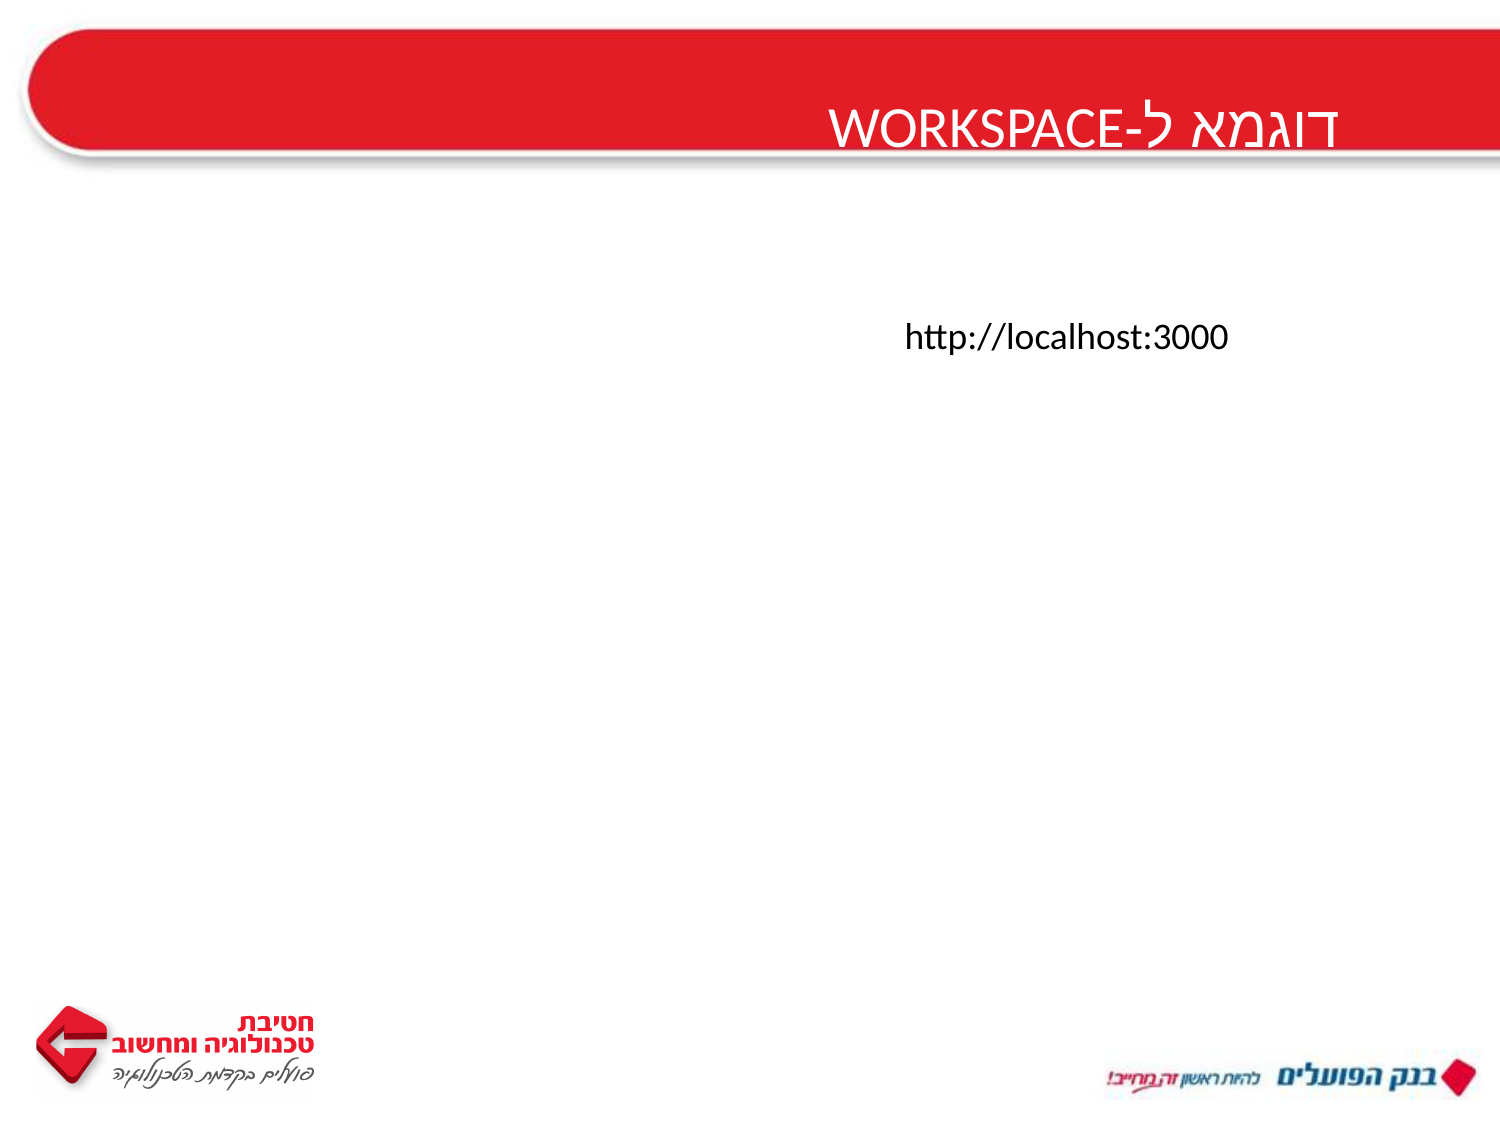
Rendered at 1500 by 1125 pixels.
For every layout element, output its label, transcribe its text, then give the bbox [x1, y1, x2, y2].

text_box http://localhost:3000 [889, 304, 1250, 366]
text_box דוגמא ל-WORKSPACE [813, 82, 1343, 168]
